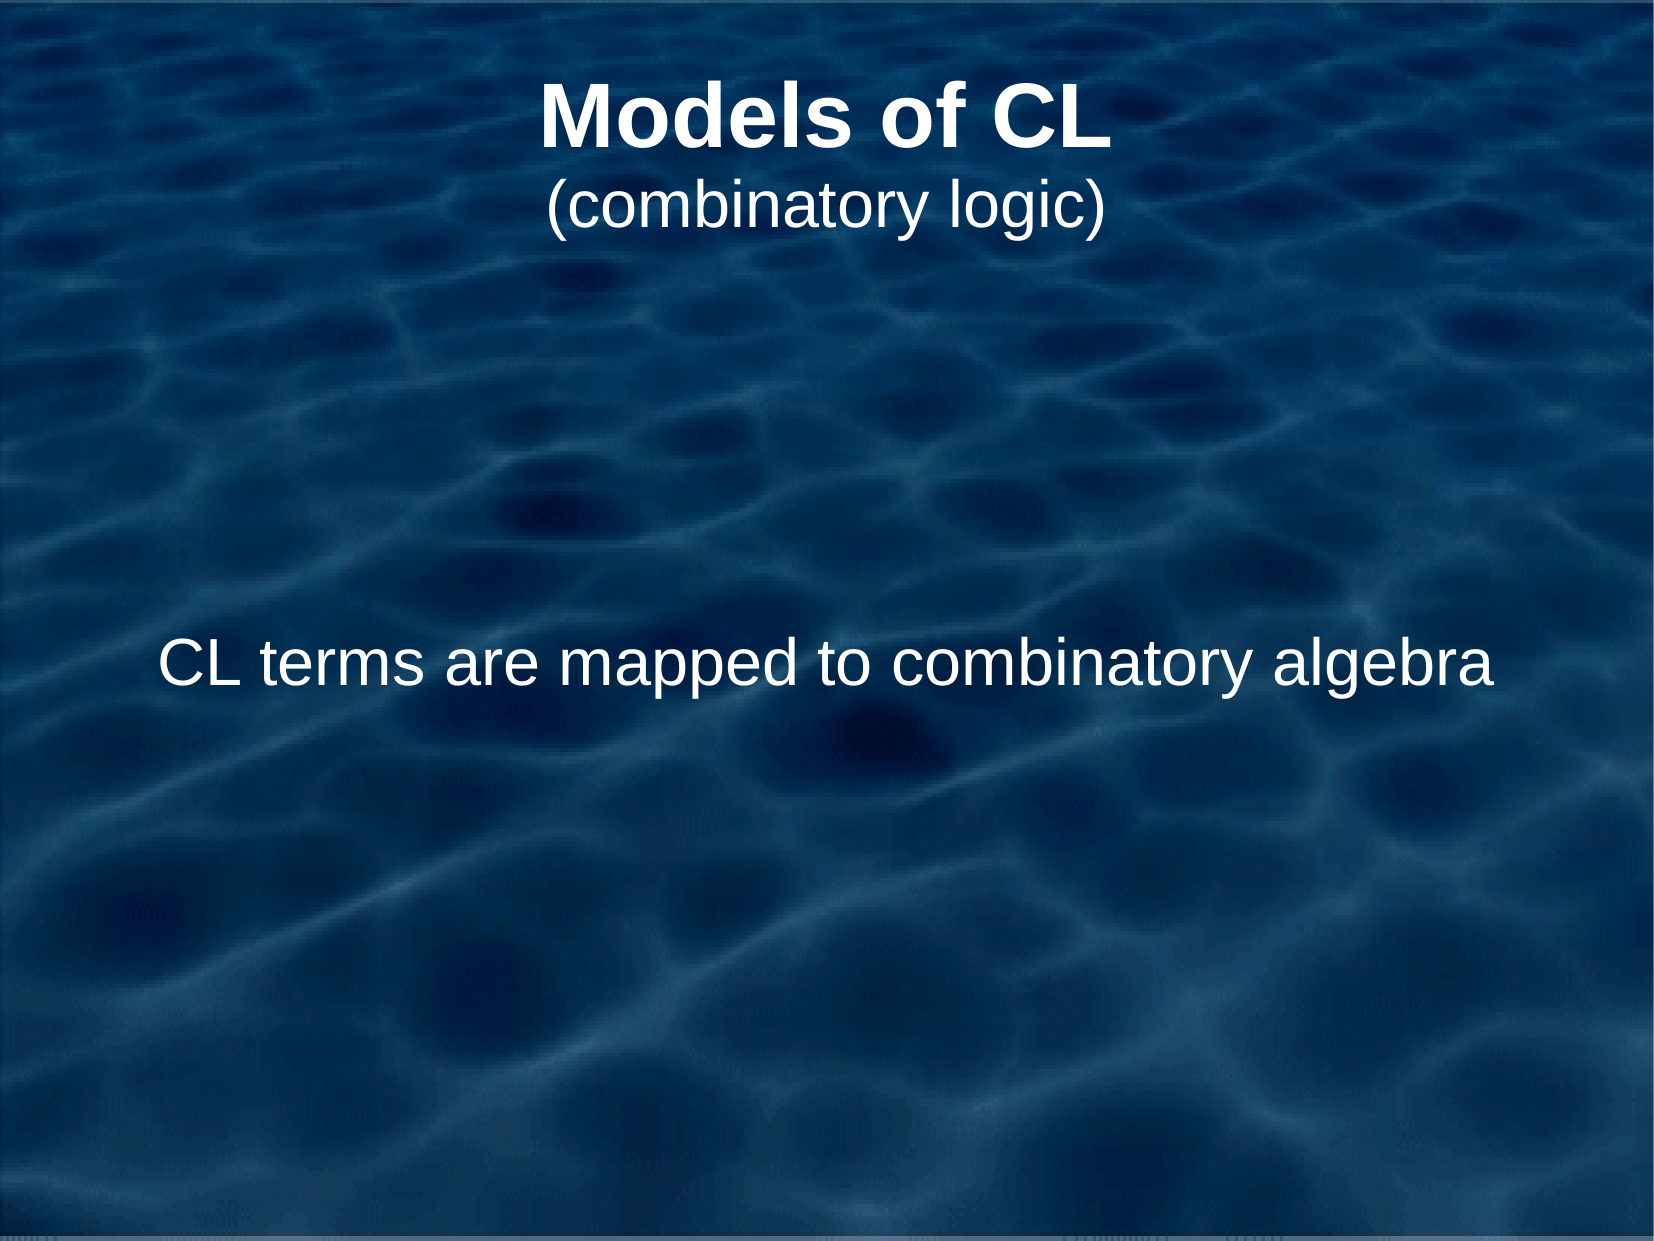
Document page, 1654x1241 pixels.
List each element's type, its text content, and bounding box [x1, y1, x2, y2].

title Models of CL (combinatory logic) [82, 49, 1571, 257]
picture [0, 0, 1654, 1241]
subtitle CL terms are mapped to combinatory algebra [82, 290, 1571, 1109]
